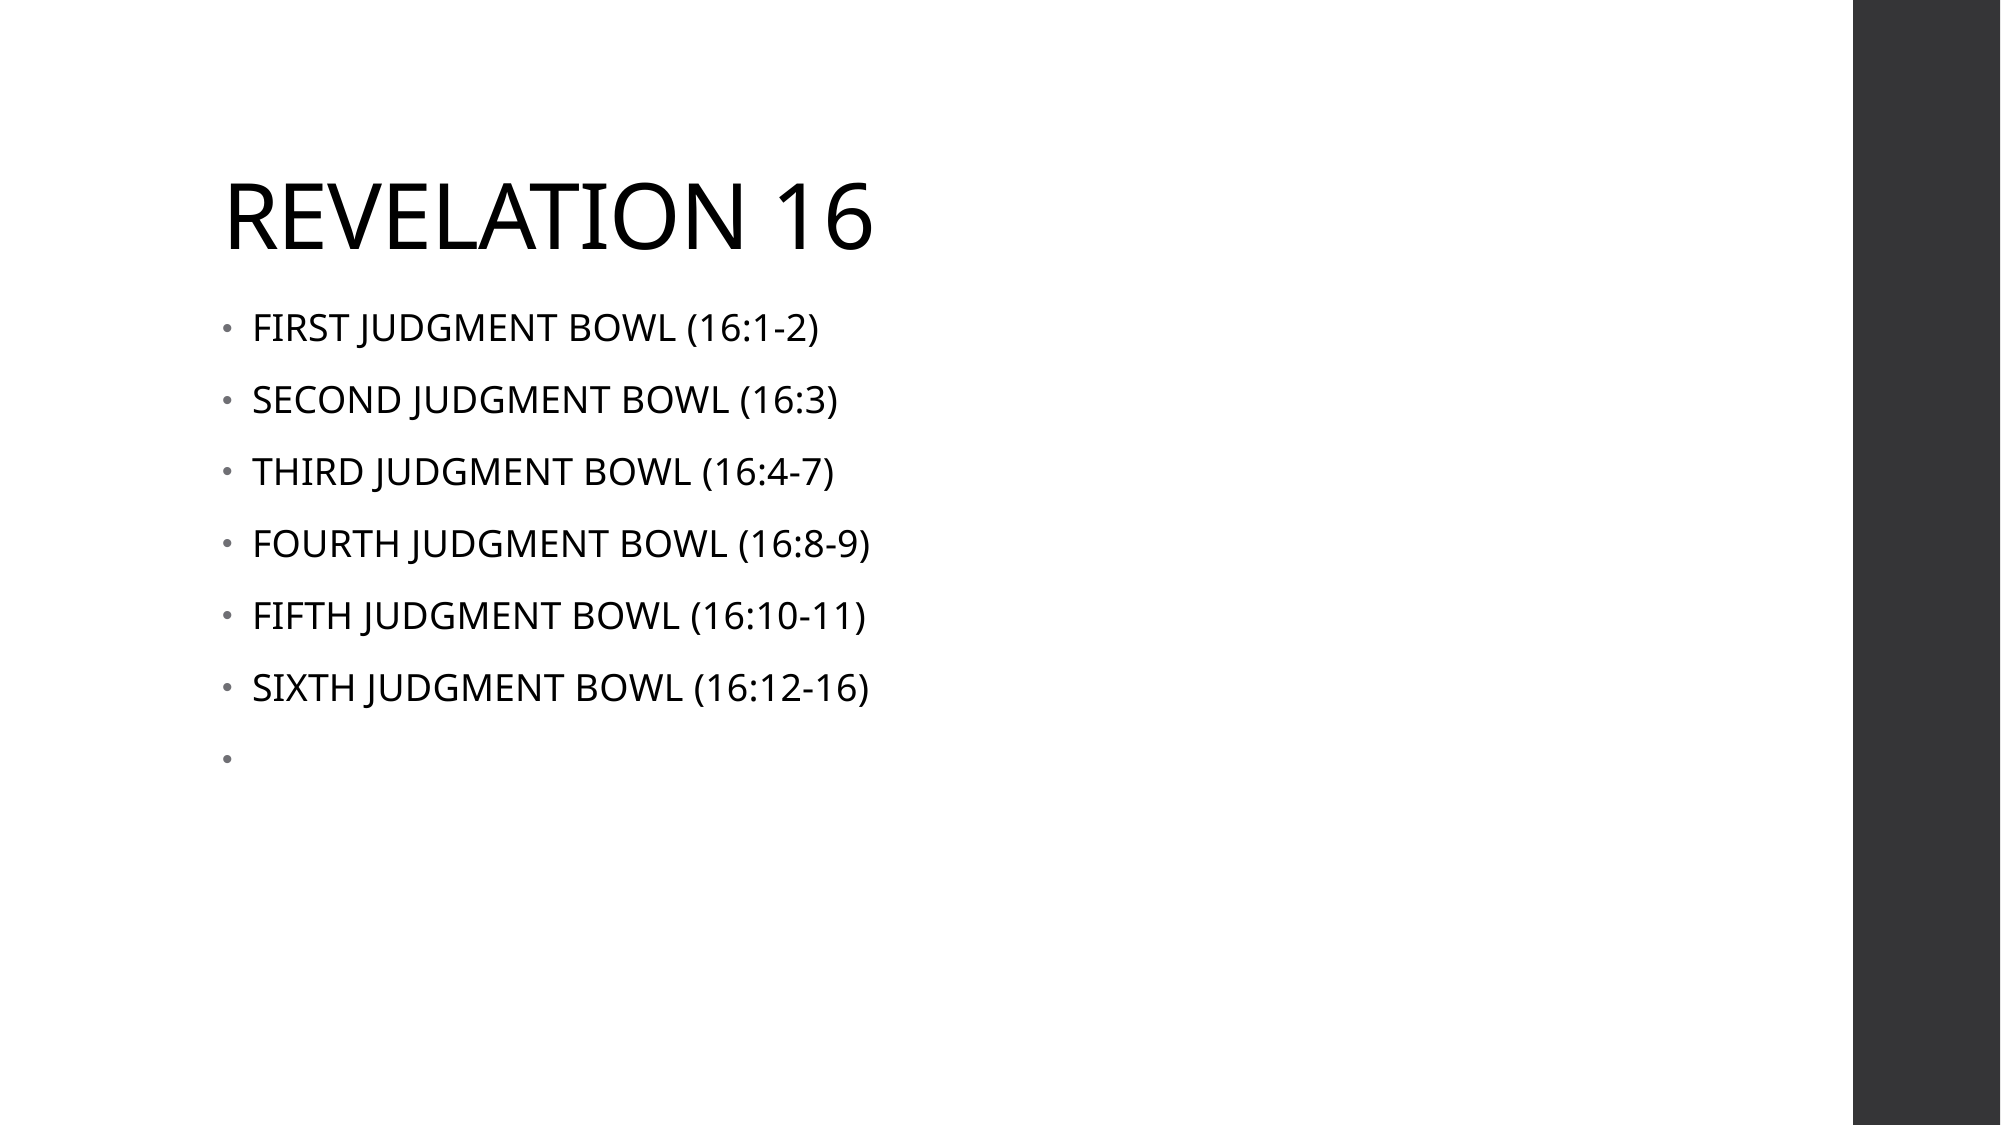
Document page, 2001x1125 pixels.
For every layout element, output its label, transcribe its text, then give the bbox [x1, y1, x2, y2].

title REVELATION 16 [206, 60, 1797, 278]
list FIRST JUDGMENT BOWL (16:1-2) SECOND JUDGMENT BOWL (16:3) THIRD JUDGMENT BOWL (16:4-7) FOURTH JUDGMENT BOWL (16:8-9) FIFTH JUDGMENT BOWL (16:10-11) SIXTH JUDGMENT BOWL (16:12-16) [206, 299, 1617, 1014]
